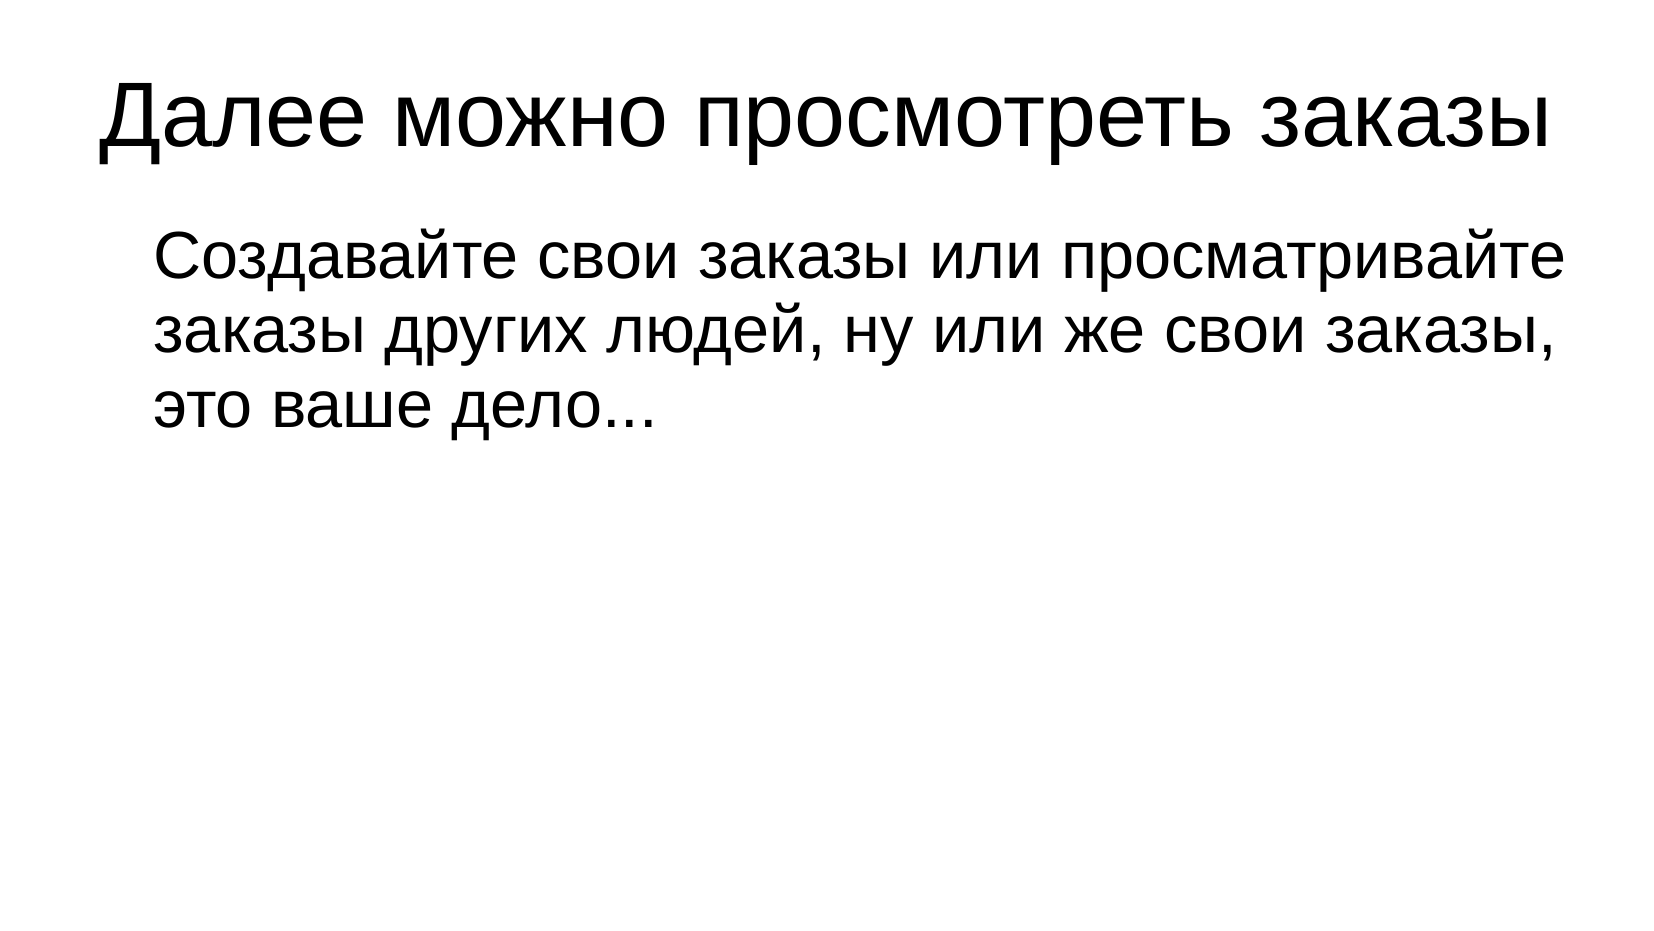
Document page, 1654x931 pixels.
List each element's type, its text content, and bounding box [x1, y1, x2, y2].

title Далее можно просмотреть заказы [82, 37, 1571, 193]
list Создавайте свои заказы или просматривайте заказы других людей, ну или же свои заказы, это ваше дело... [82, 217, 1571, 758]
